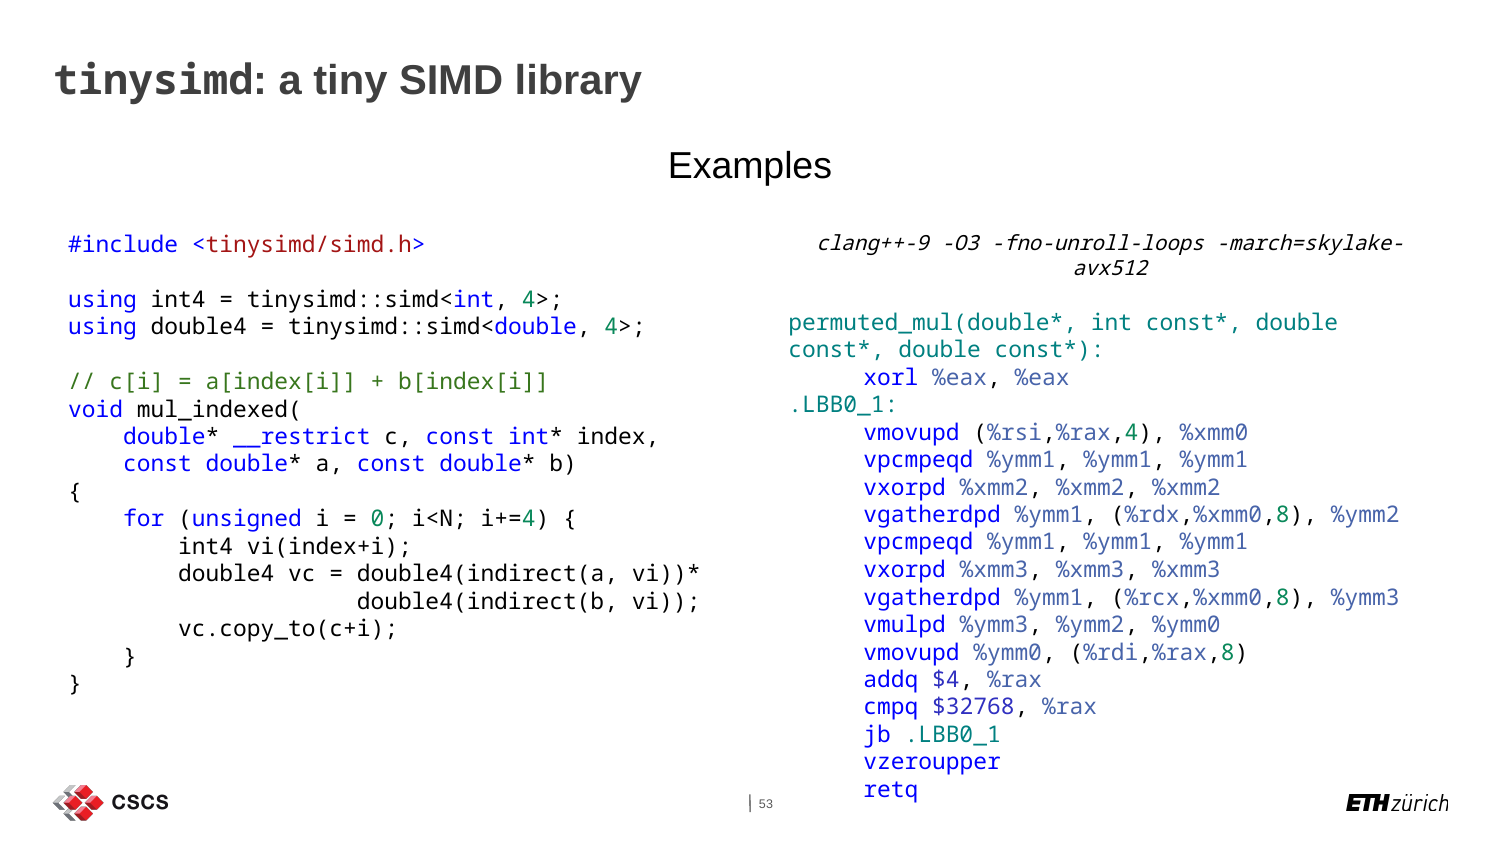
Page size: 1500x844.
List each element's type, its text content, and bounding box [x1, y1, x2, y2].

picture [1346, 794, 1448, 811]
text_box clang++-9 -O3 -fno-unroll-loops -march=skylake-avx512 permuted_mul(double*, int const*, double const*, double const*): xorl %eax, %eax .LBB0_1: vmovupd (%rsi,%rax,4), %xmm0 vpcmpeqd %ymm1, %ymm1, %ymm1 vxorpd %xmm2, %xmm2, %xmm2 vgatherdpd %ymm1, (%rdx,%xmm0,8), %ymm2 vpcmpeqd %ymm1, %ymm1, %ymm1 vxorpd %xmm3, %xmm3, %xmm3 vgatherdpd %ymm1, (%rcx,%xmm0,8), %ymm3 vmulpd %ymm3, %ymm2, %ymm0 vmovupd %ymm0, (%rdi,%rax,8) addq $4, %rax cmpq $32768, %rax jb .LBB0_1 vzeroupper retq [773, 215, 1447, 767]
title tinysimd: a tiny SIMD library [53, 5, 1447, 112]
text_box #include <tinysimd/simd.h> using int4 = tinysimd::simd<int, 4>; using double4 = tinysimd::simd<double, 4>; // c[i] = a[index[i]] + b[index[i]] void mul_indexed( double* __restrict c, const int* index, const double* a, const double* b) { for (unsigned i = 0; i<N; i+=4) { int4 vi(index+i); double4 vc = double4(indirect(a, vi))* double4(indirect(b, vi)); vc.copy_to(c+i); } } [53, 214, 727, 774]
picture [43, 775, 177, 830]
list Examples [53, 133, 1447, 767]
slide_number <number> [750, 794, 798, 813]
